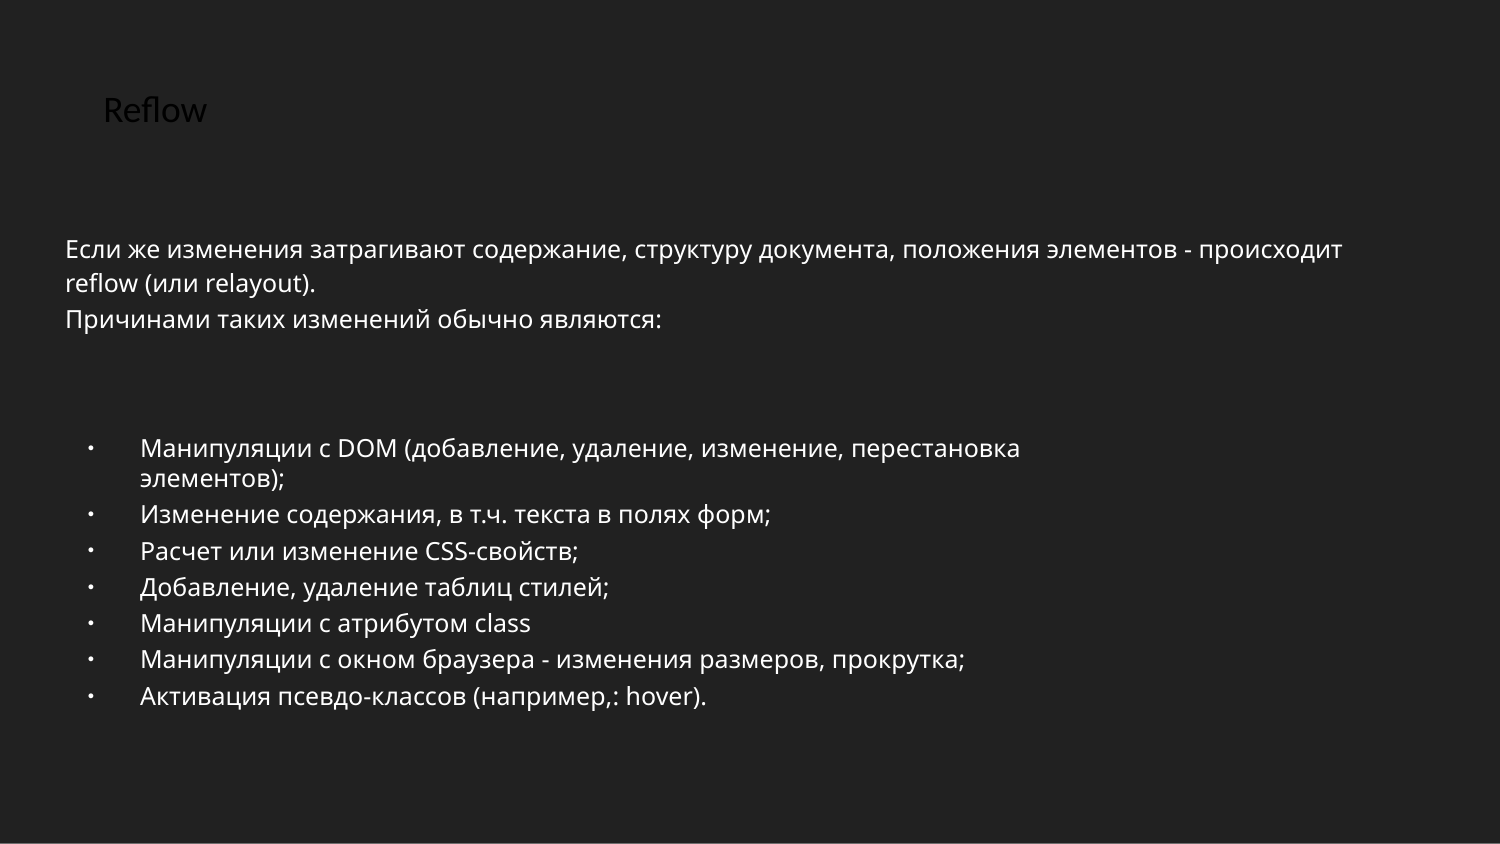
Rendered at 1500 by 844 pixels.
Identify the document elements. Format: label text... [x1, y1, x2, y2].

text_box Манипуляции с DOM (добавление, удаление, изменение, перестановка элементов); Изменение содержания, в т.ч. текста в полях форм; Расчет или изменение CSS-свойств; Добавление, удаление таблиц стилей; Манипуляции с атрибутом class Манипуляции с окном браузера - изменения размеров, прокрутка; Активация псевдо-классов (например,: hover). [85, 389, 1138, 711]
text_box Если же изменения затрагивают содержание, структуру документа, положения элементов - происходит reflow (или relayout). Причинами таких изменений обычно являются: [63, 195, 1402, 335]
title Reflow [63, 82, 246, 195]
